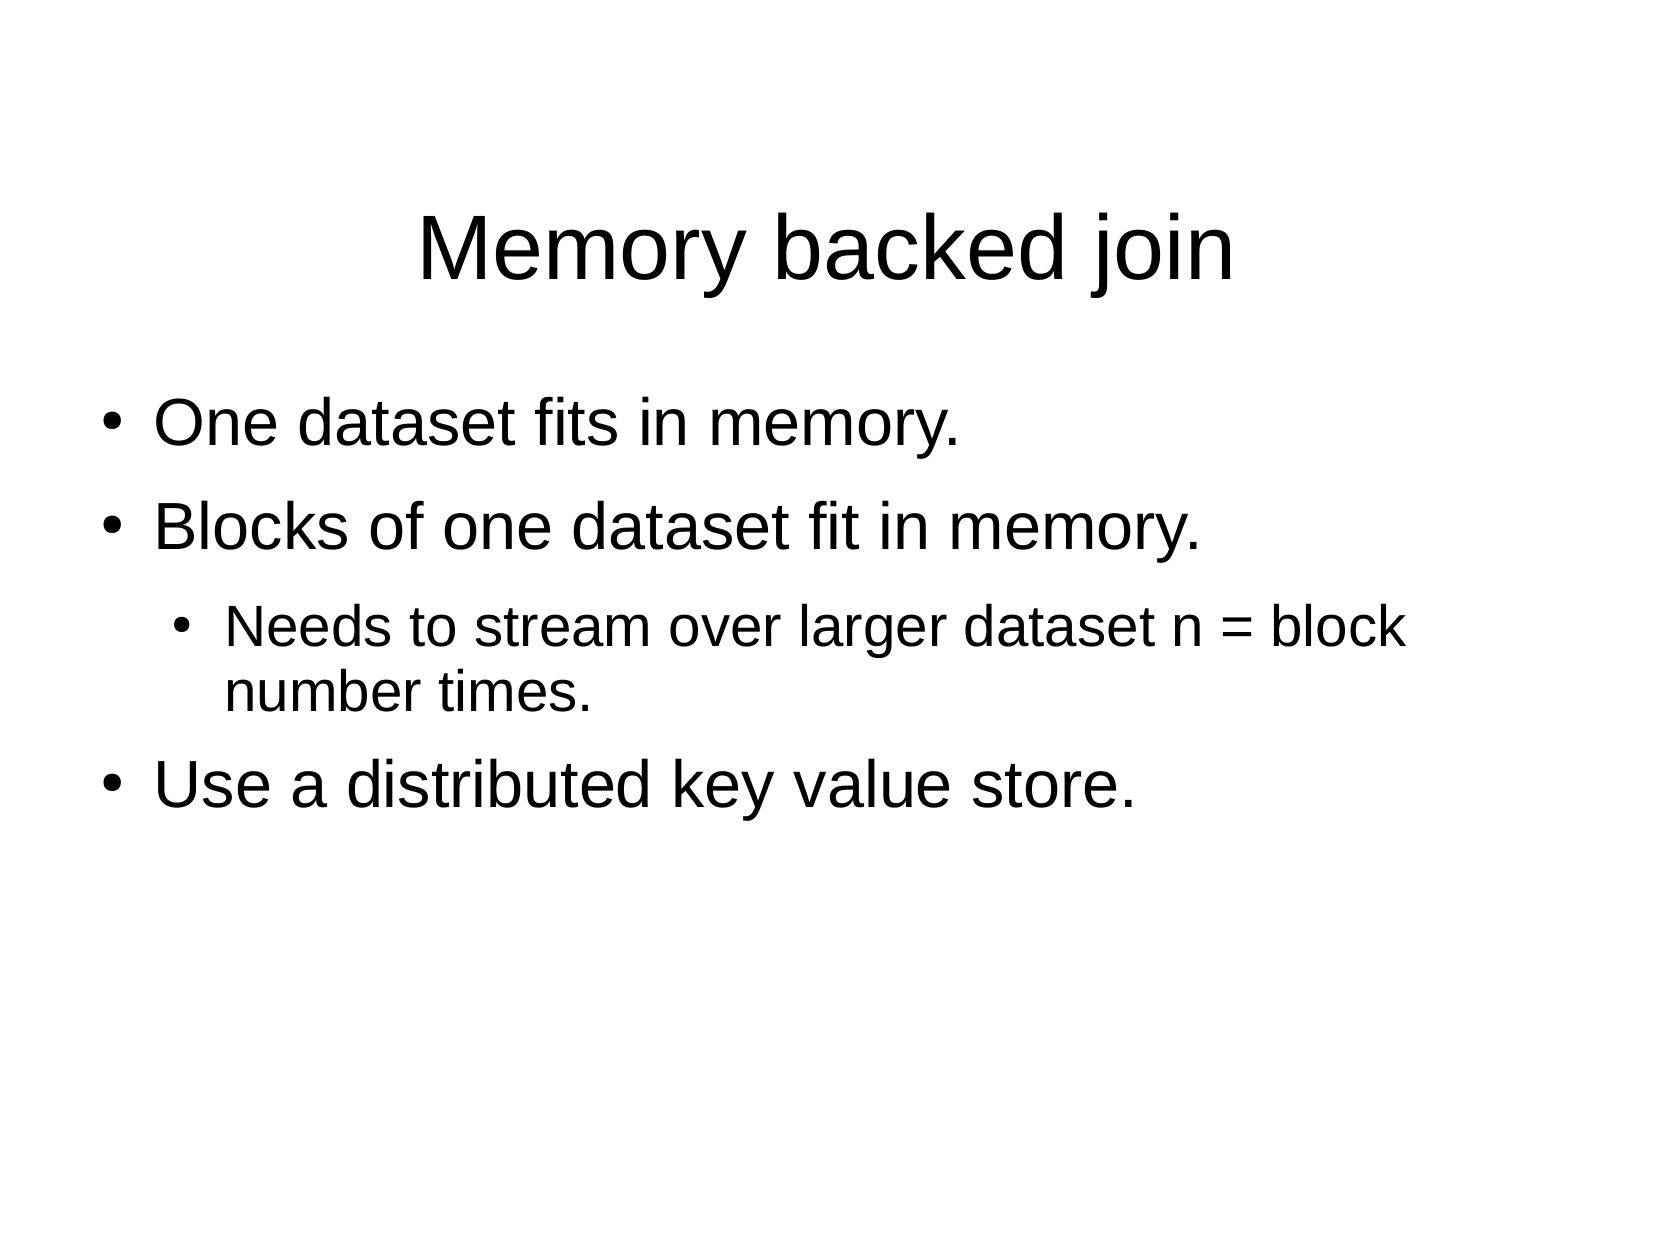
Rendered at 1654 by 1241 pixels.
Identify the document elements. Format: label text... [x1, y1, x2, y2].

title Memory backed join [82, 151, 1571, 344]
list One dataset fits in memory. Blocks of one dataset fit in memory. Needs to stream over larger dataset n = block number times. Use a distributed key value store. [82, 384, 1571, 1189]
